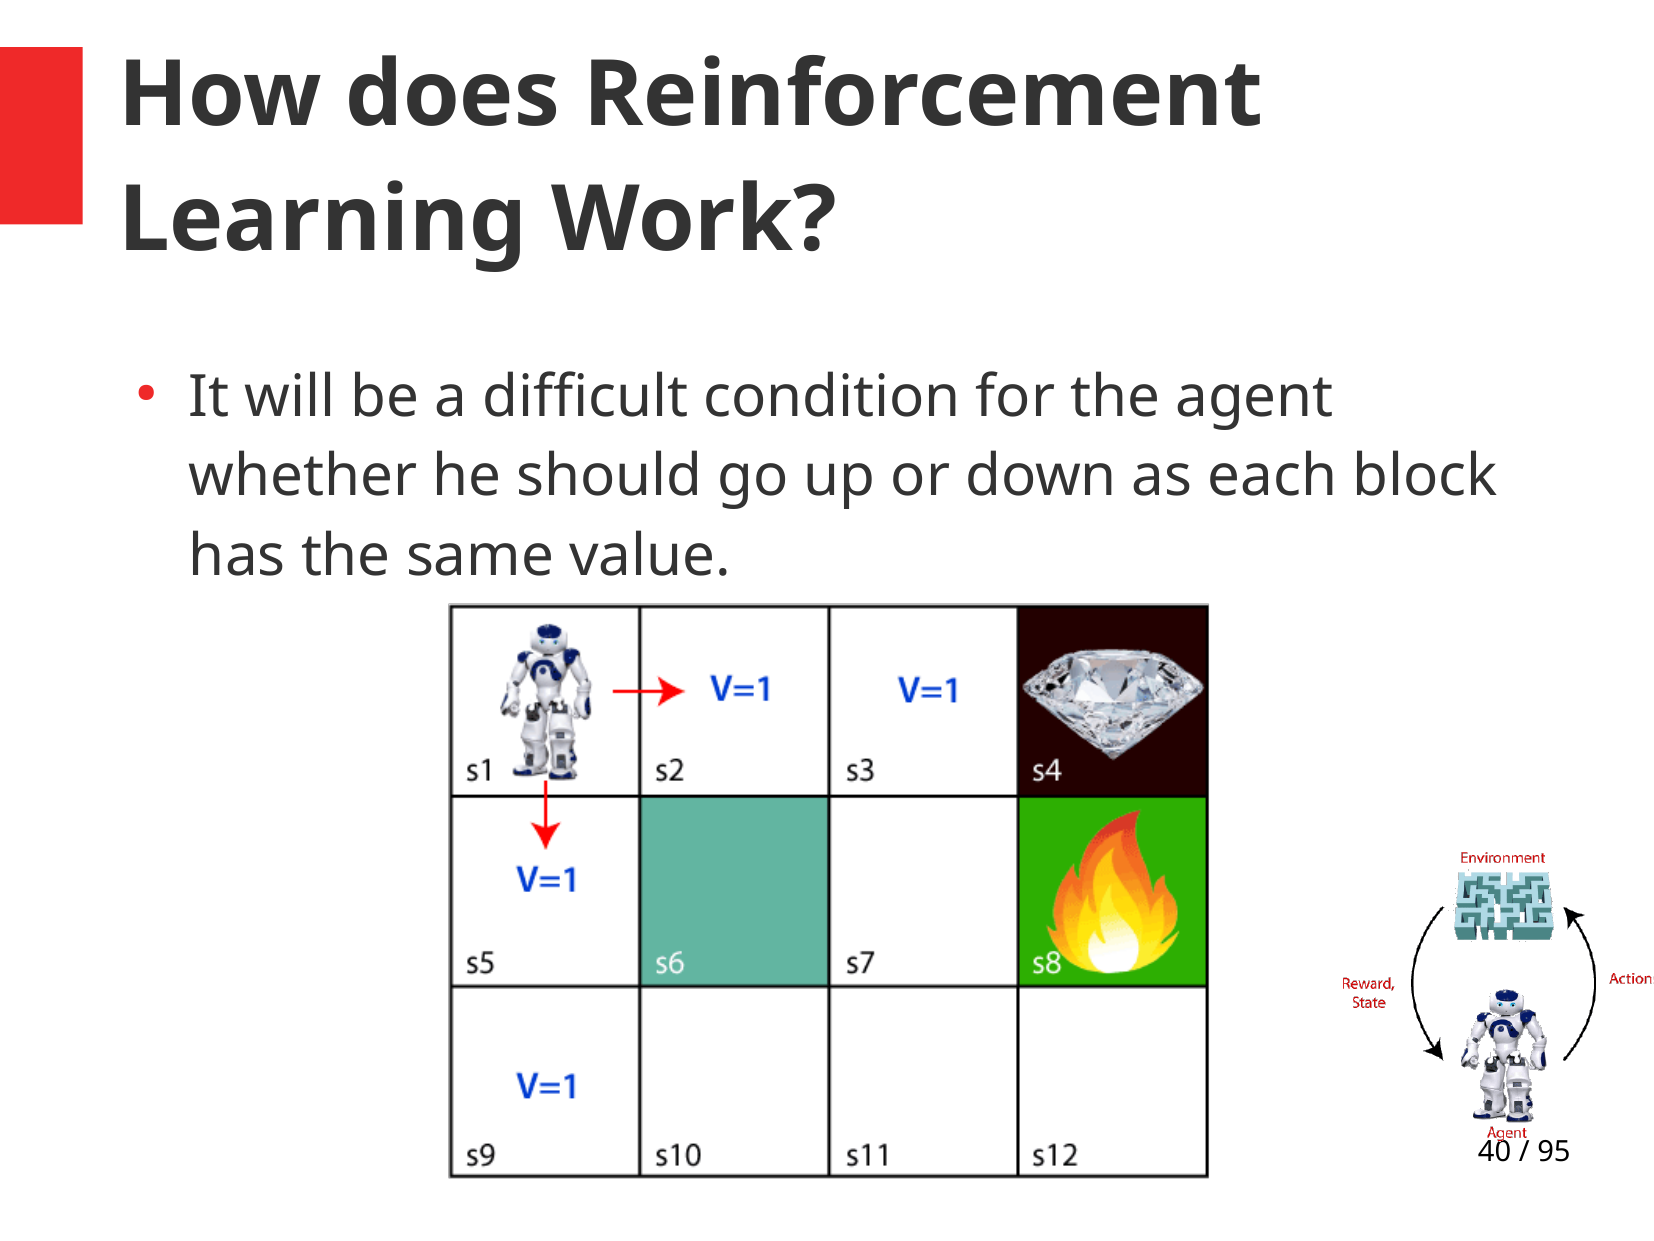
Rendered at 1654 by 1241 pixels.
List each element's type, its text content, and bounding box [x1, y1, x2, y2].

picture [1334, 847, 1654, 1146]
title How does Reinforcement Learning Work? [118, 28, 1571, 278]
picture [438, 579, 1220, 1205]
list It will be a difficult condition for the agent whether he should go up or down as each block has the same value. [118, 354, 1536, 1074]
